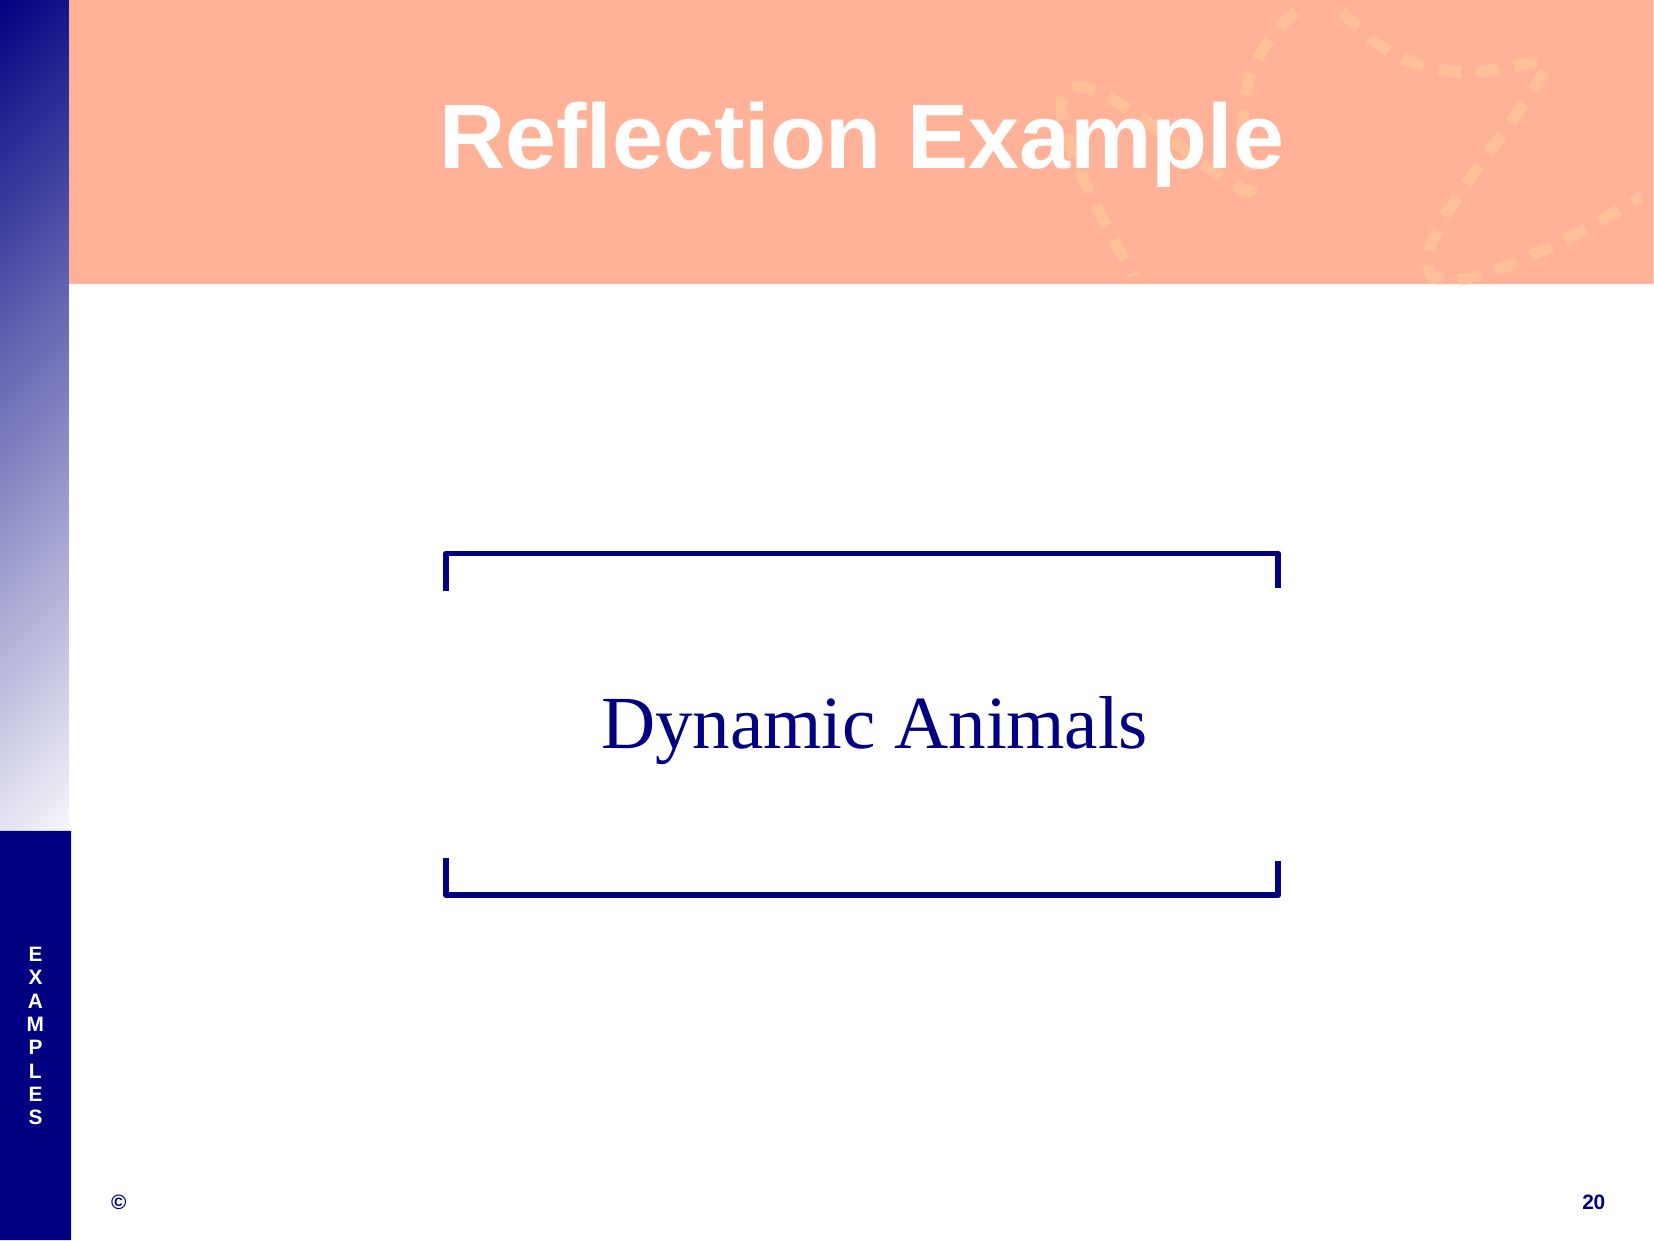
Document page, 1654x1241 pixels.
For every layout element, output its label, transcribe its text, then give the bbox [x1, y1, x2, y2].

title Reflection Example [70, 33, 1654, 241]
text_box Dynamic Animals [461, 528, 1263, 918]
text_box E X A M P L E S [0, 831, 71, 1241]
